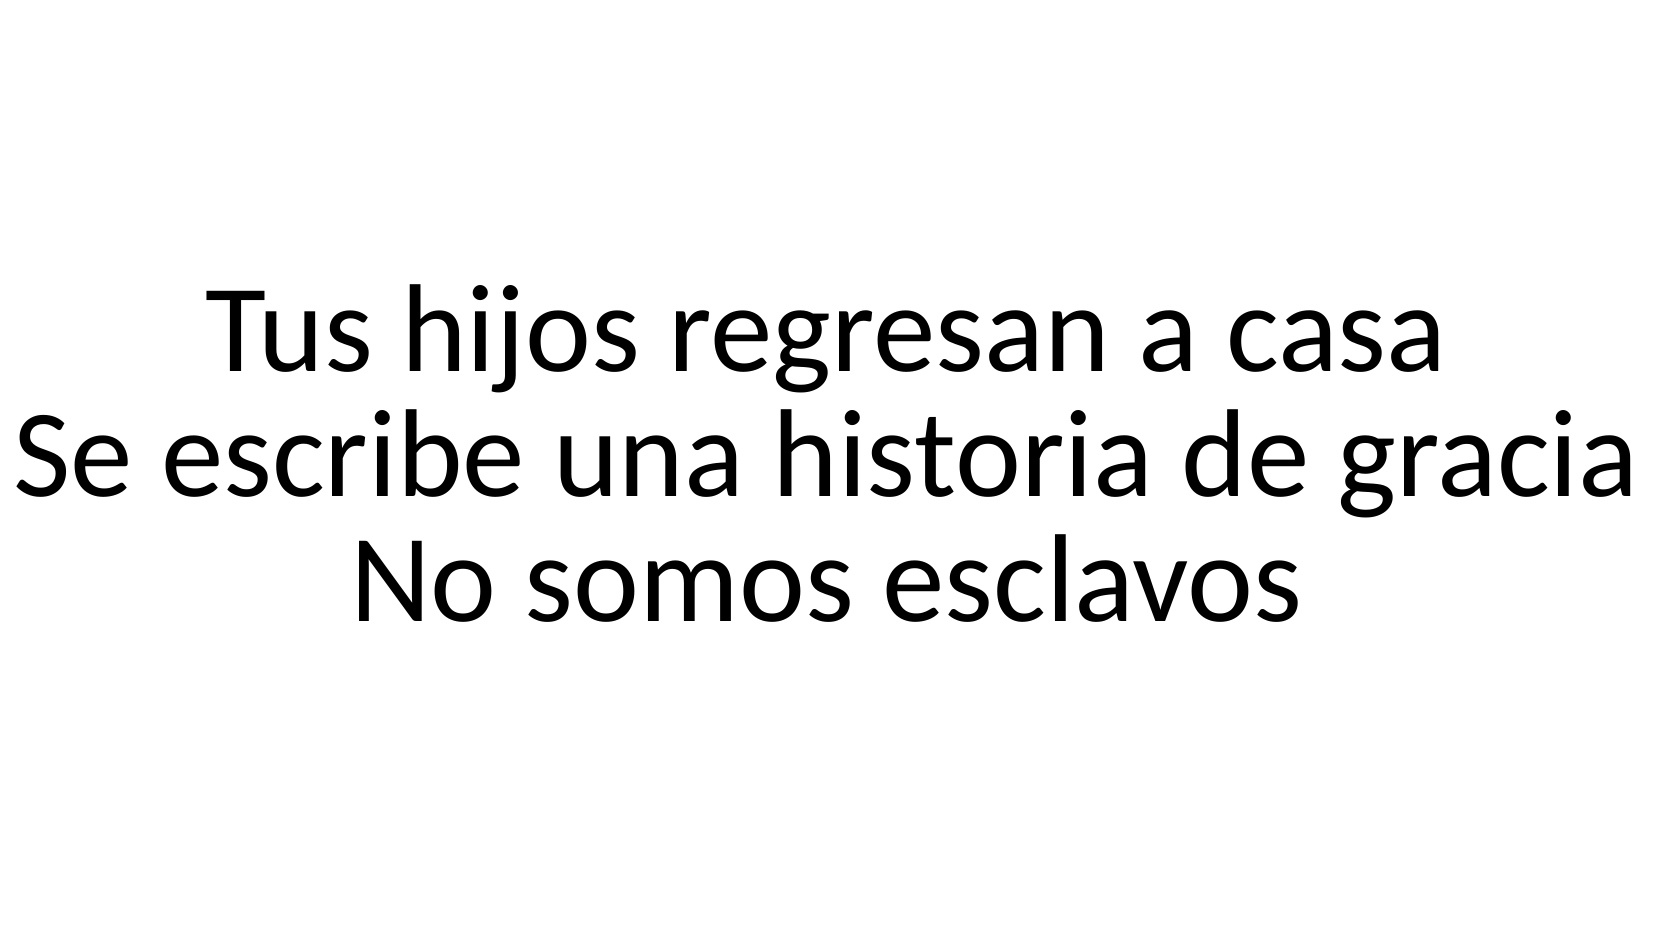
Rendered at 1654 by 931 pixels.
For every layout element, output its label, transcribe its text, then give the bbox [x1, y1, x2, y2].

title Tus hijos regresan a casa Se escribe una historia de gracia No somos esclavos [0, 0, 1654, 931]
